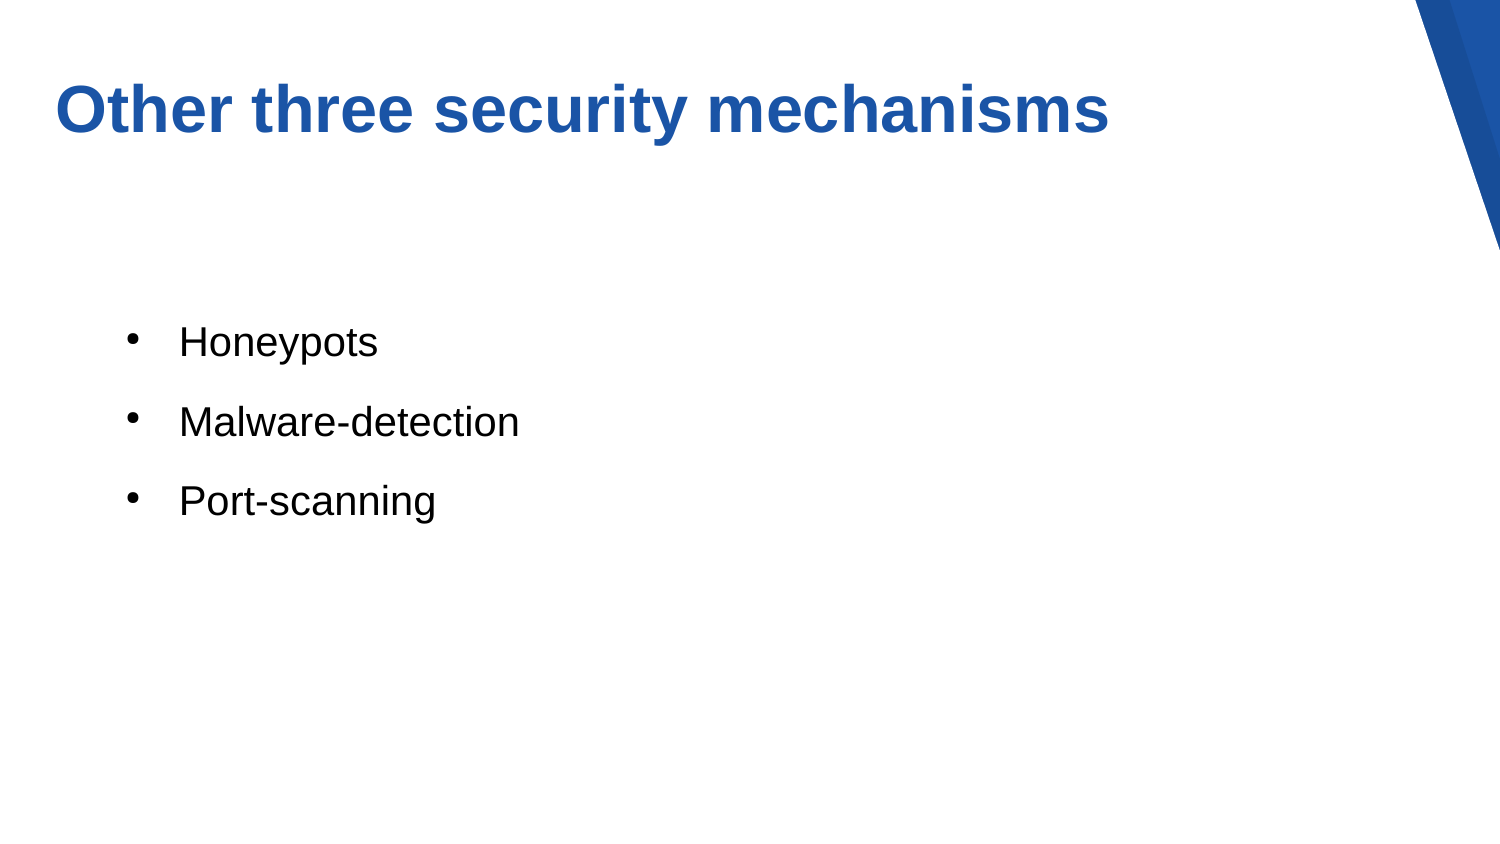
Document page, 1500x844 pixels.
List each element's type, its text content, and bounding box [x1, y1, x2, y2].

title Other three security mechanisms [40, 93, 1231, 161]
list Honeypots Malware-detection Port-scanning [92, 300, 1459, 844]
